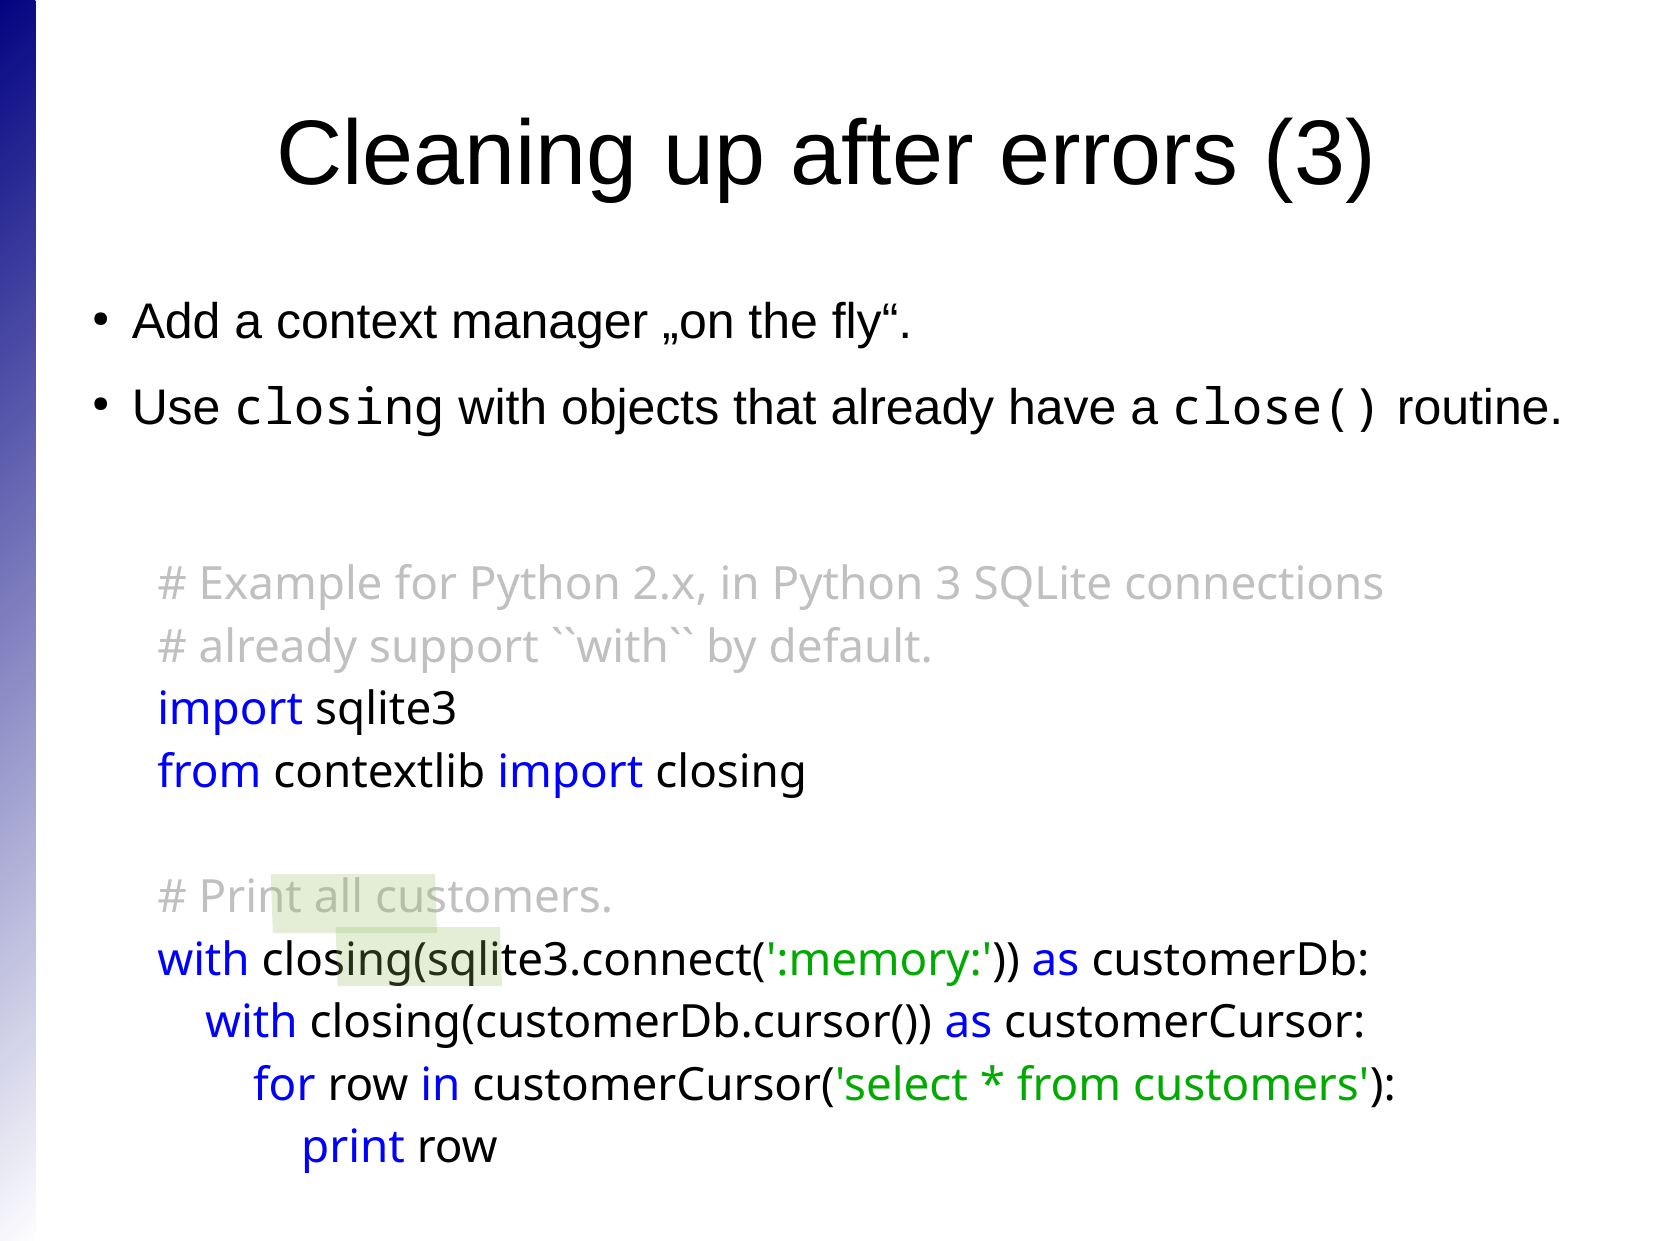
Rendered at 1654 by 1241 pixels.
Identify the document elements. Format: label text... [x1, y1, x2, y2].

list Add a context manager „on the fly“. Use closing with objects that already have a close() routine. [78, 292, 1567, 485]
text_box # Example for Python 2.x, in Python 3 SQLite connections # already support ``with`` by default. import sqlite3 from contextlib import closing # Print all customers. with closing(sqlite3.connect(':memory:')) as customerDb: with closing(customerDb.cursor()) as customerCursor: for row in customerCursor('select * from customers'): print row [94, 543, 1548, 1091]
title Cleaning up after errors (3) [82, 49, 1571, 257]
text_box [270, 874, 502, 987]
